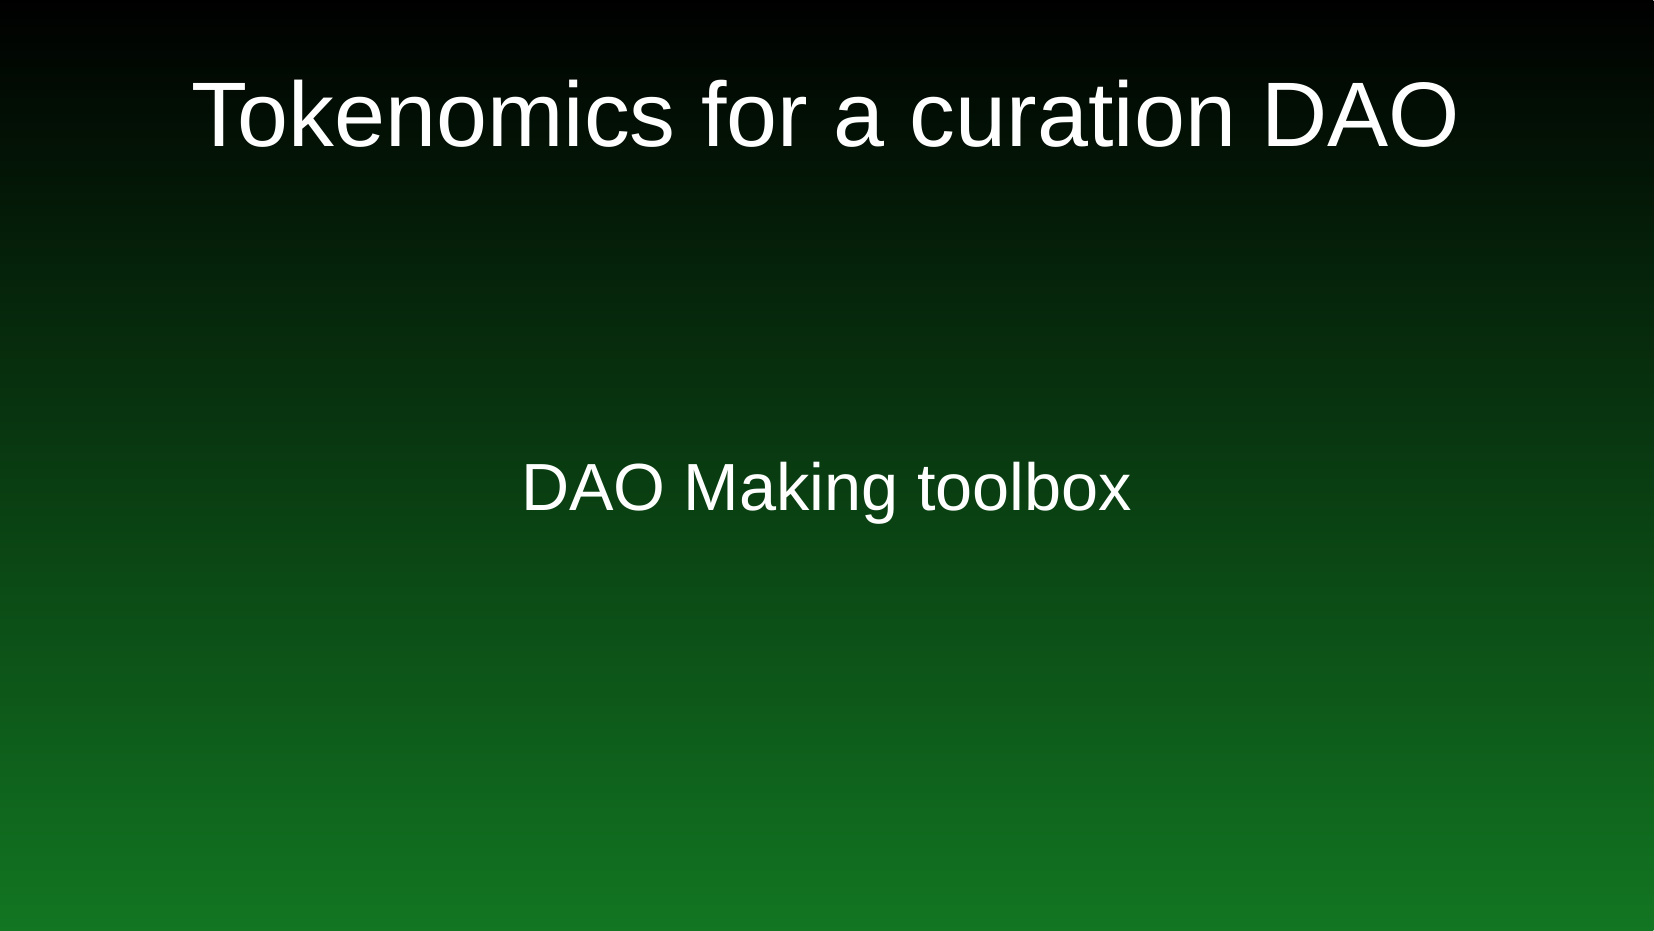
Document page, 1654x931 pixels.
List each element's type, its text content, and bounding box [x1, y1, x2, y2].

title Tokenomics for a curation DAO [82, 37, 1571, 193]
subtitle DAO Making toolbox [82, 217, 1571, 758]
